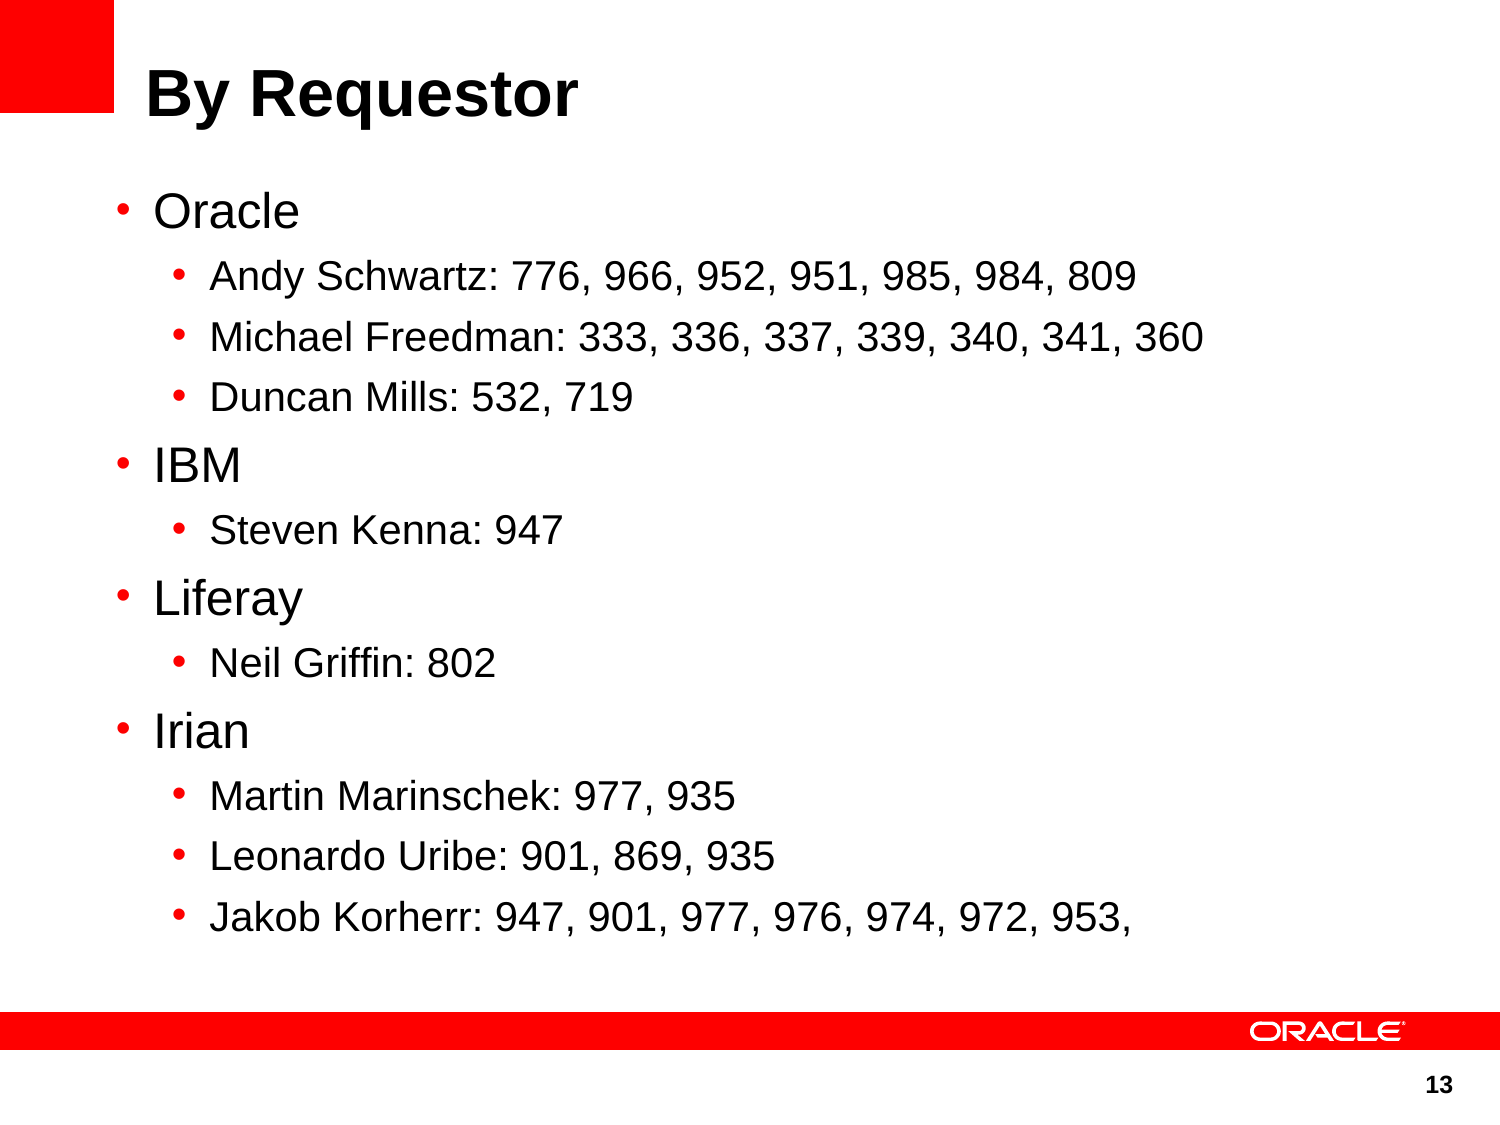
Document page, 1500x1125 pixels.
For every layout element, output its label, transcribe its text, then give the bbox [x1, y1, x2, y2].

title By Requestor [145, 49, 1390, 190]
picture [0, 1012, 1500, 1050]
list Oracle Andy Schwartz: 776, 966, 952, 951, 985, 984, 809 Michael Freedman: 333, 336, 337, 339, 340, 341, 360 Duncan Mills: 532, 719 IBM Steven Kenna: 947 Liferay Neil Griffin: 802 Irian Martin Marinschek: 977, 935 Leonardo Uribe: 901, 869, 935 Jakob Korherr: 947, 901, 977, 976, 974, 972, 953, [115, 178, 1353, 940]
picture [0, 0, 114, 113]
